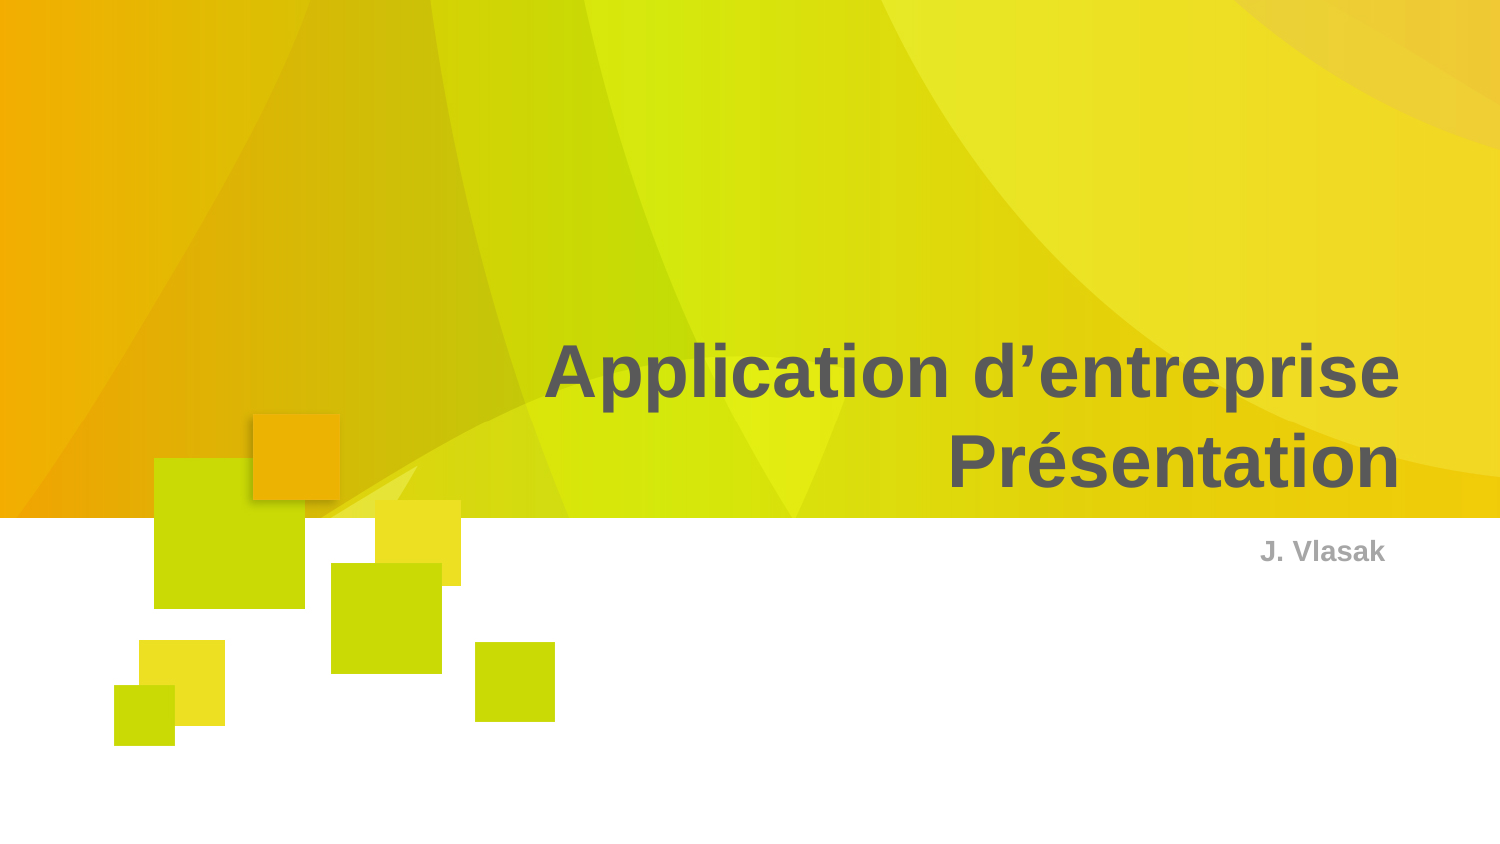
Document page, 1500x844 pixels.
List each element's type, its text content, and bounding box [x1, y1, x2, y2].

picture [0, 0, 1500, 844]
text_box J. Vlasak [620, 525, 1417, 610]
text_box Application d’entreprise Présentation [519, 315, 1417, 510]
